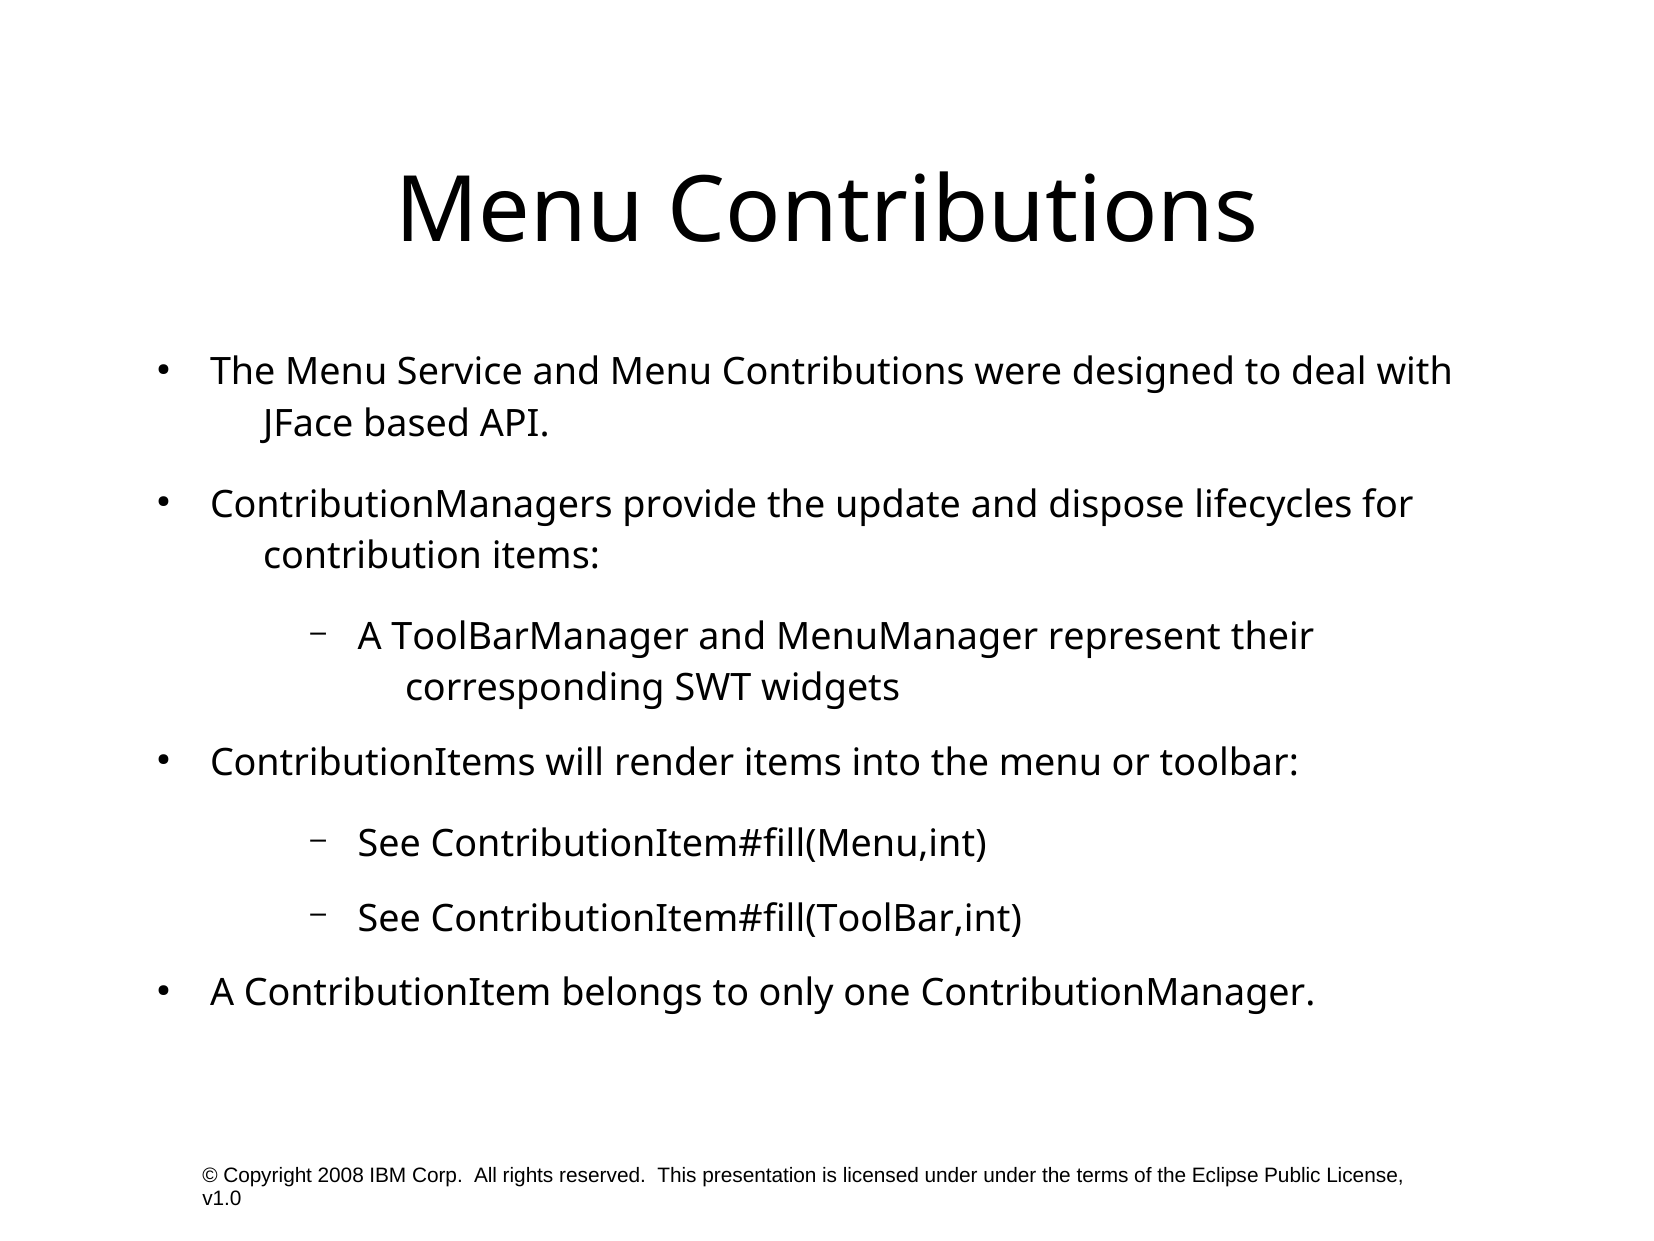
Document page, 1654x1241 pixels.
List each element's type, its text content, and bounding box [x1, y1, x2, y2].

title Menu Contributions [121, 102, 1534, 311]
list The Menu Service and Menu Contributions were designed to deal with JFace based API. ContributionManagers provide the update and dispose lifecycles for contribution items: A ToolBarManager and MenuManager represent their corresponding SWT widgets ContributionItems will render items into the menu or toolbar: See ContributionItem#fill(Menu,int) See ContributionItem#fill(ToolBar,int) A ContributionItem belongs to only one ContributionManager. [121, 344, 1534, 1127]
